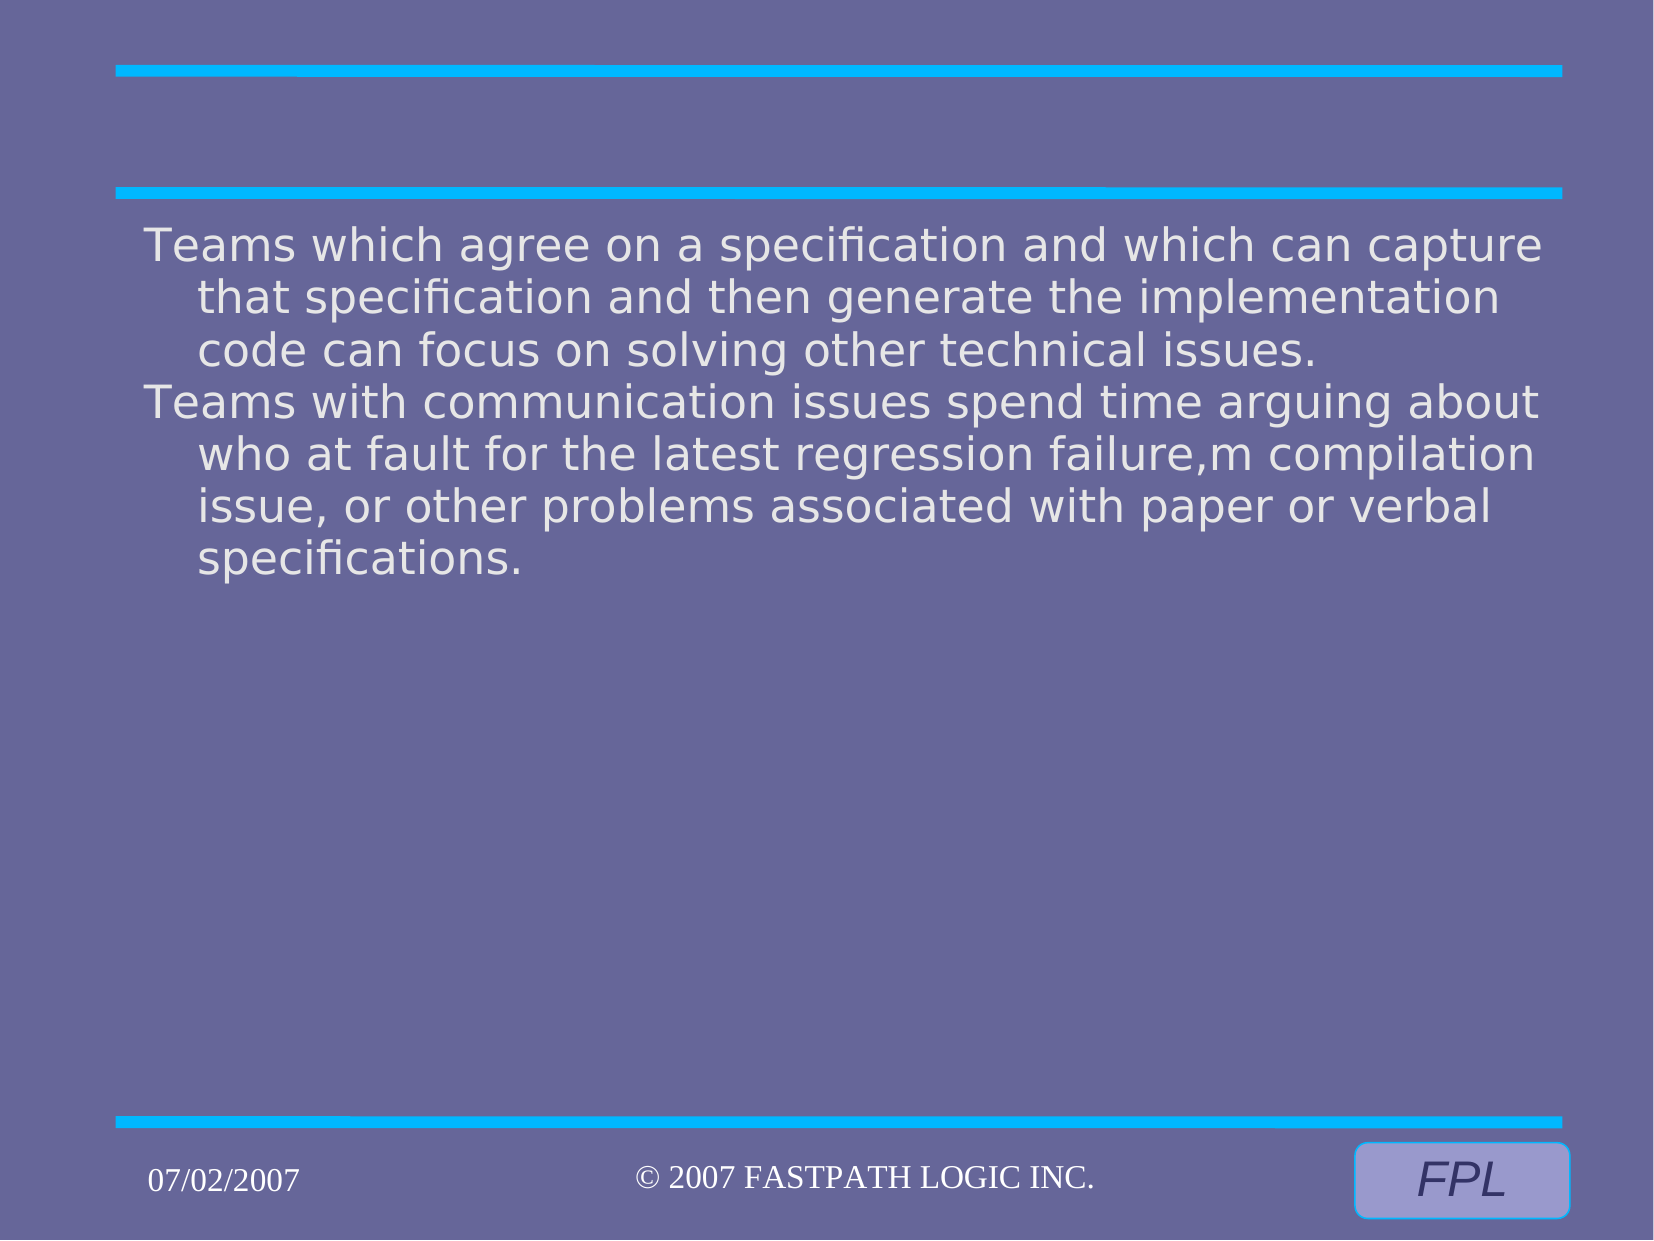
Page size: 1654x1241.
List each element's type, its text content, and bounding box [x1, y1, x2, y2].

list Teams which agree on a specification and which can capture that specification and then generate the implementation code can focus on solving other technical issues. Teams with communication issues spend time arguing about who at fault for the latest regression failure,m compilation issue, or other problems associated with paper or verbal specifications. [126, 219, 1566, 1132]
